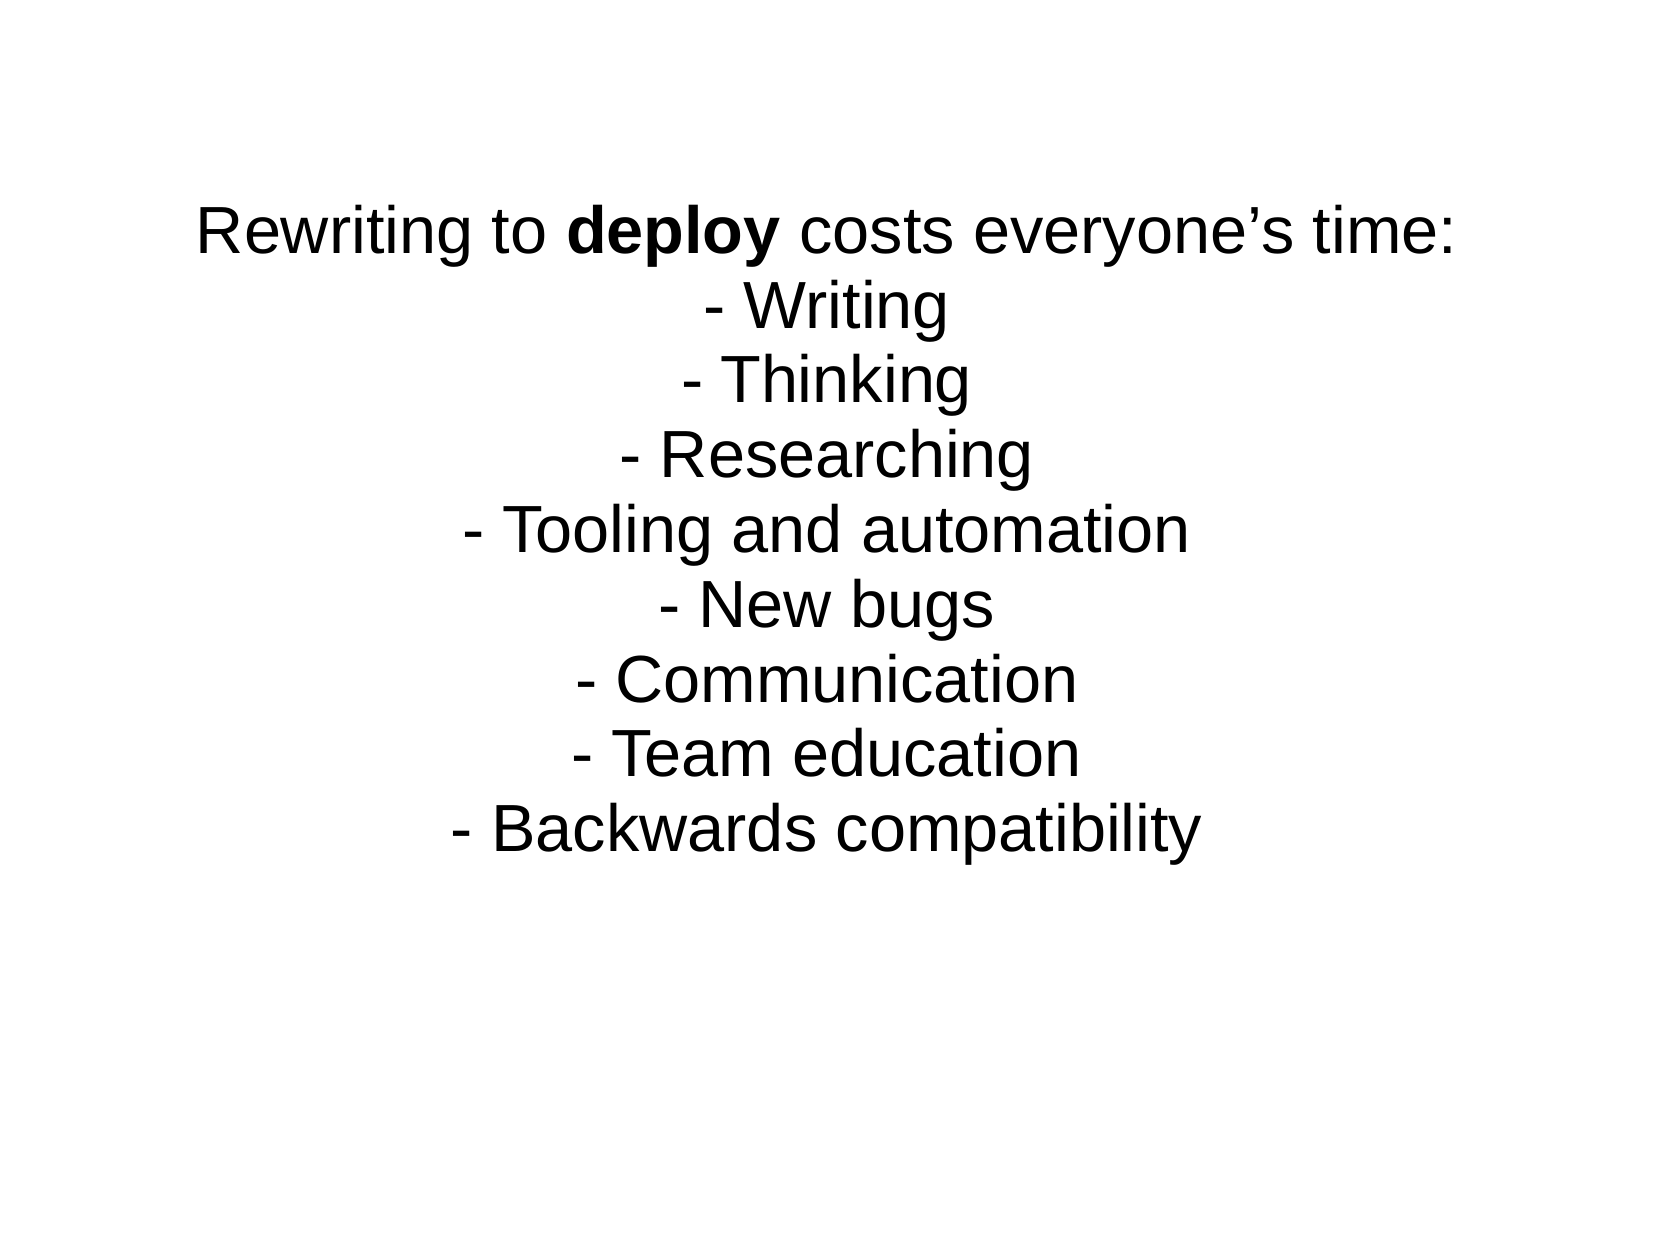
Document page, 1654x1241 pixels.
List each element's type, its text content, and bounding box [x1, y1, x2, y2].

subtitle Rewriting to deploy costs everyone’s time: - Writing - Thinking - Researching - Tooling and automation - New bugs - Communication - Team education - Backwards compatibility [82, 49, 1571, 1010]
